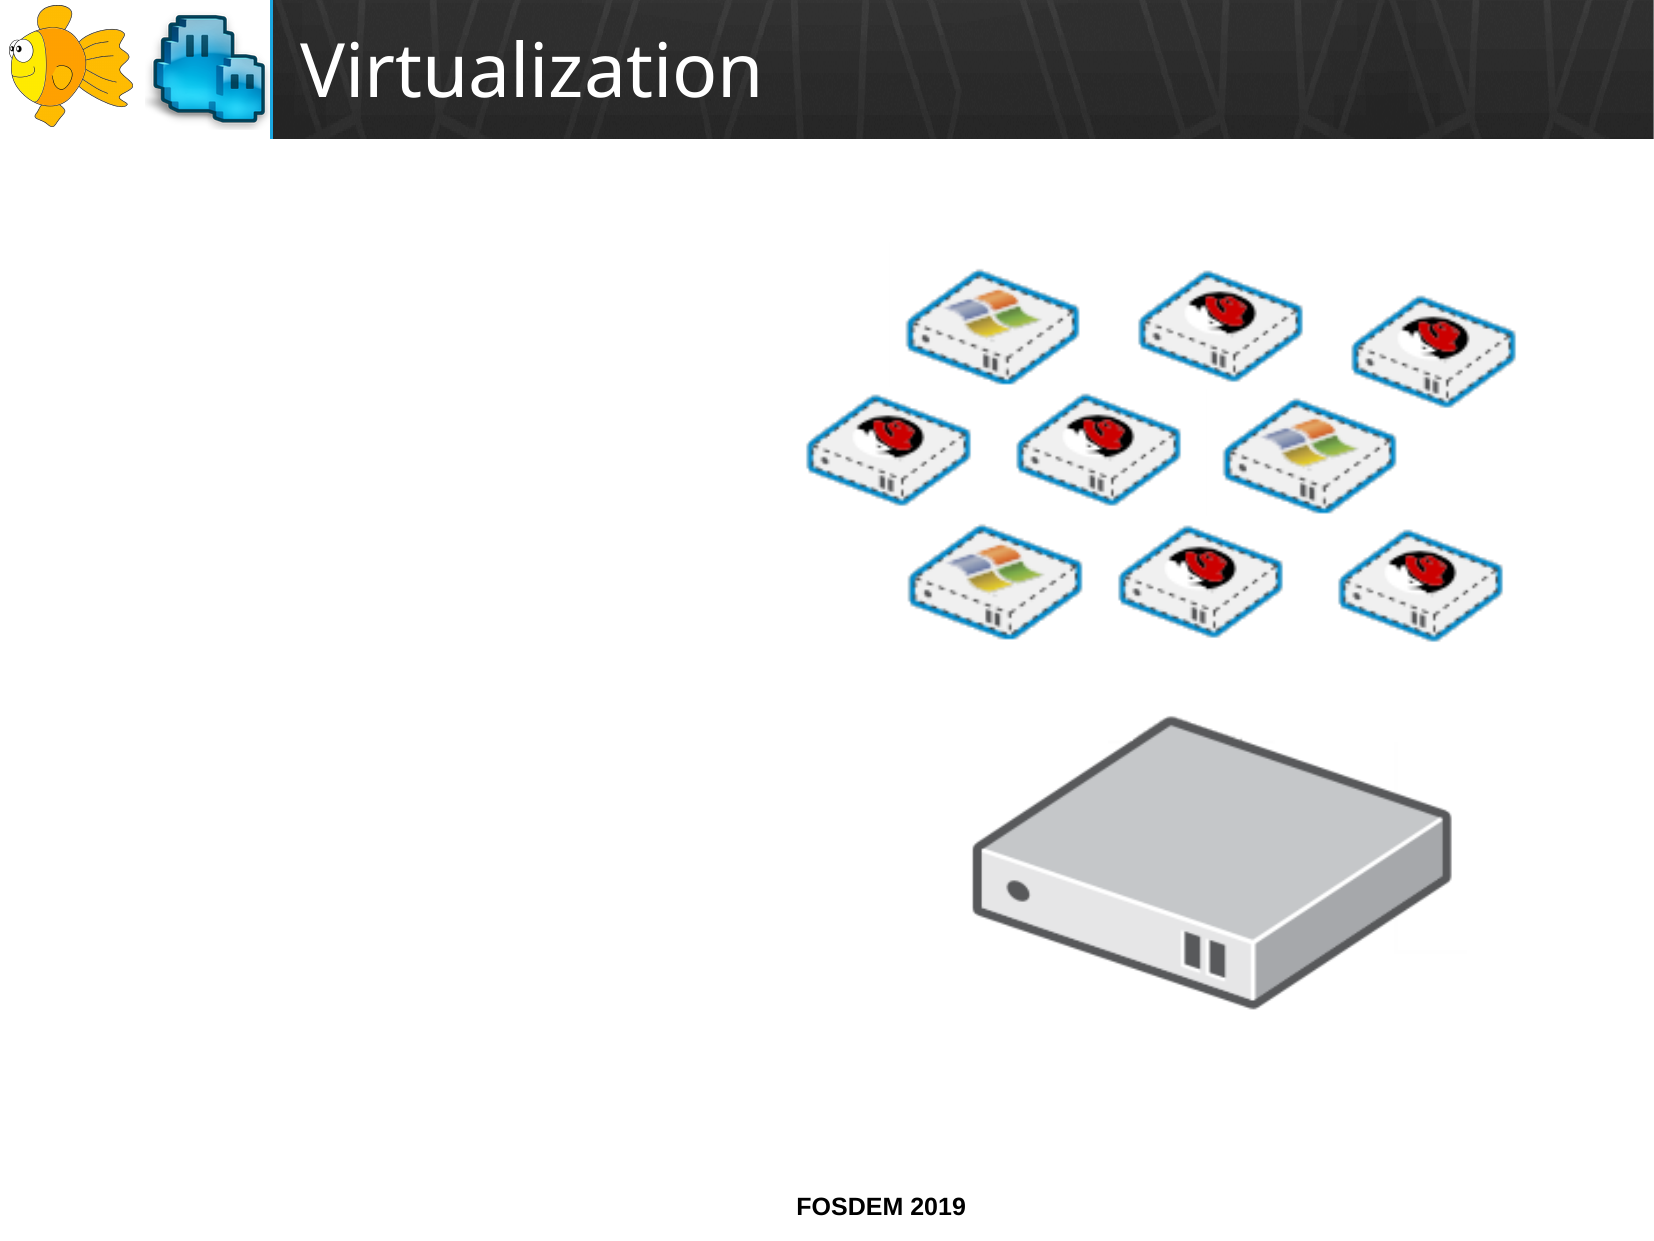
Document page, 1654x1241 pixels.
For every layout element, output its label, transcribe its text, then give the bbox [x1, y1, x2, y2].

picture [9, 5, 133, 127]
picture [1330, 519, 1510, 649]
title Virtualization [300, 11, 1653, 126]
picture [145, 0, 1654, 139]
picture [798, 242, 1523, 645]
picture [924, 692, 1510, 1029]
